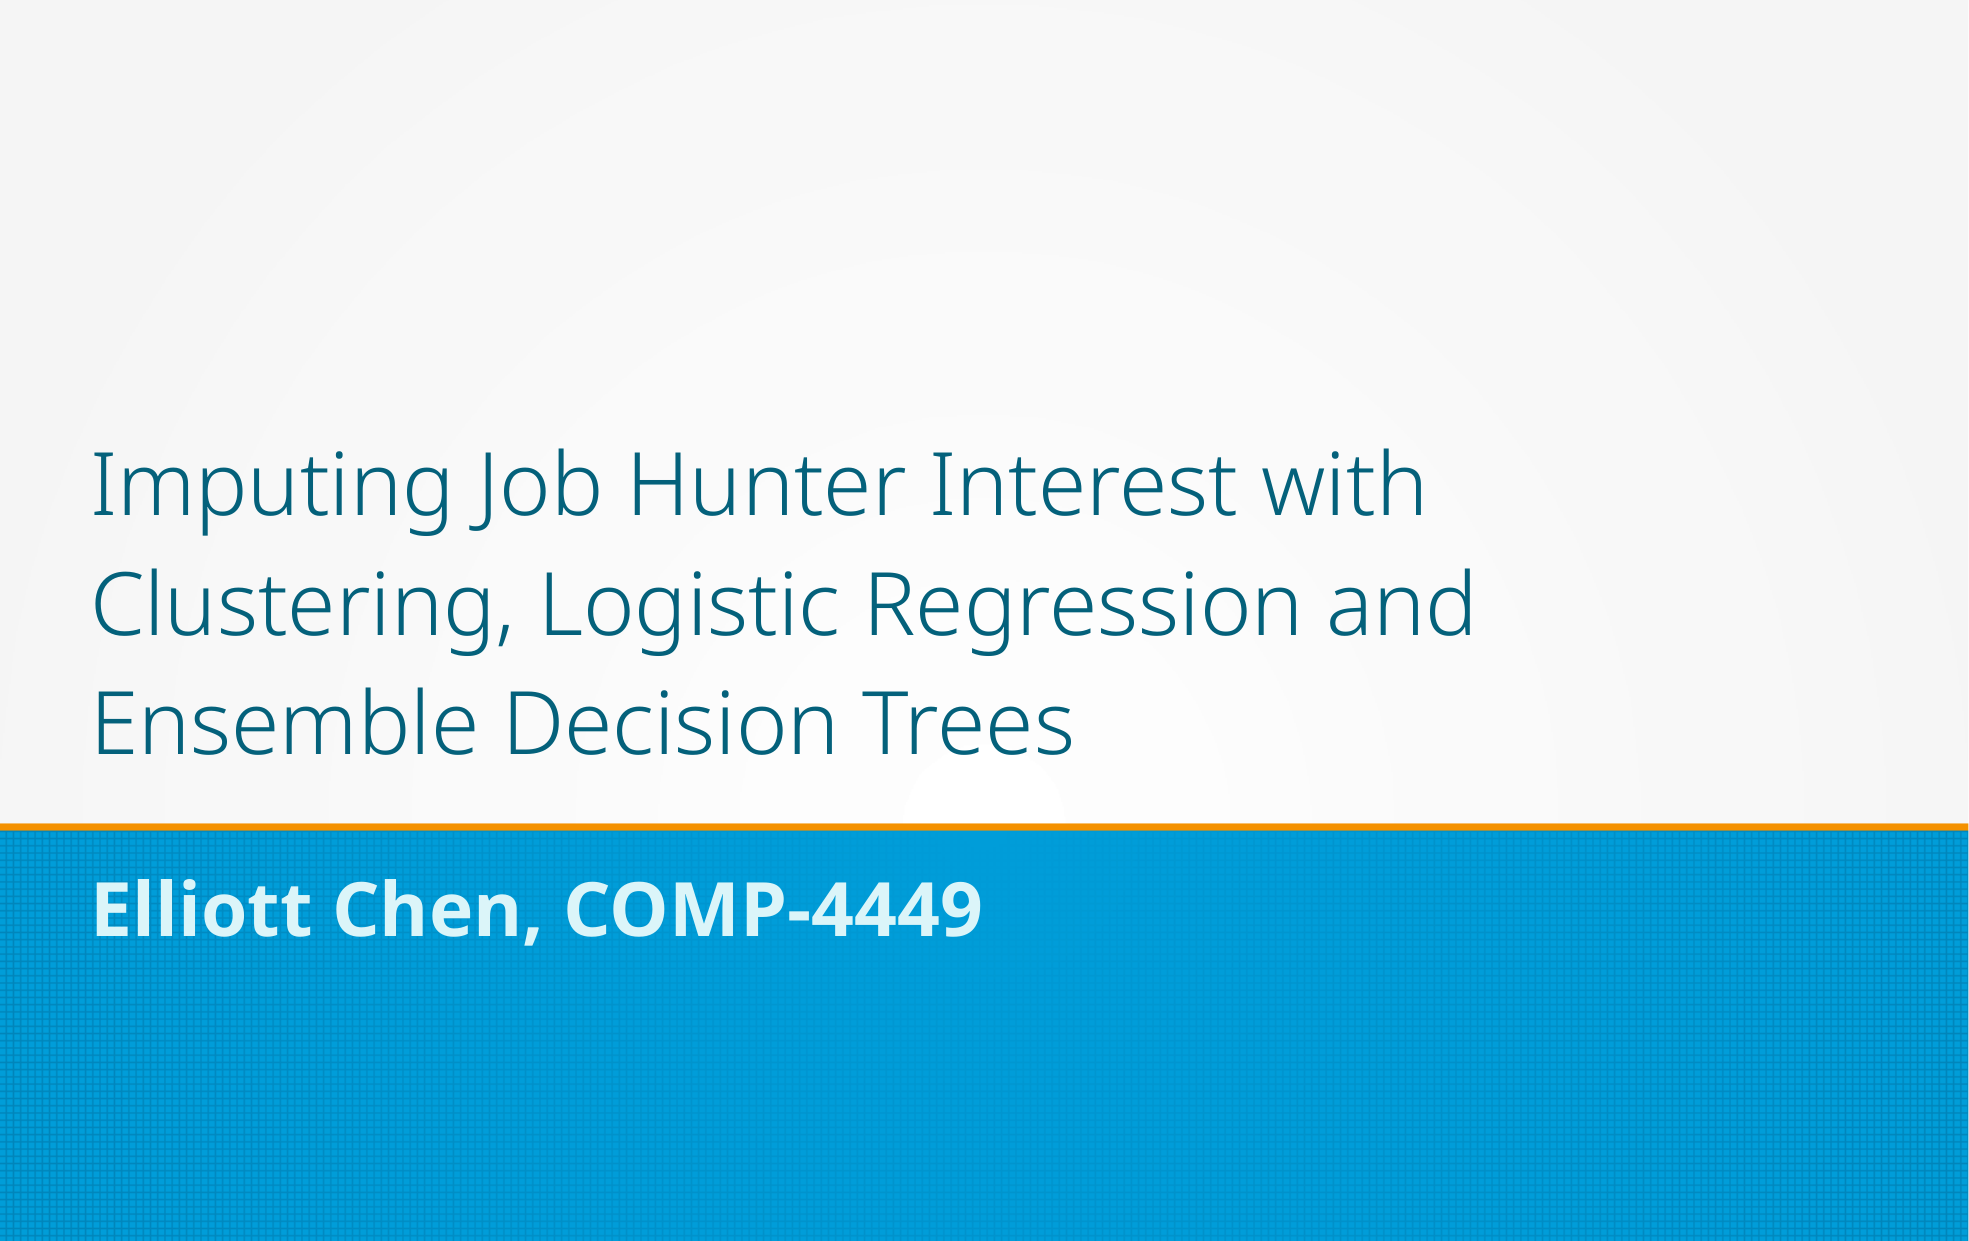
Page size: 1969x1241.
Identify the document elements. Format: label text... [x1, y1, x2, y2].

subtitle Elliott Chen, COMP-4449 [90, 855, 1861, 1111]
picture [0, 0, 1969, 830]
title Imputing Job Hunter Interest with Clustering, Logistic Regression and Ensemble Decision Trees [90, 49, 1862, 781]
